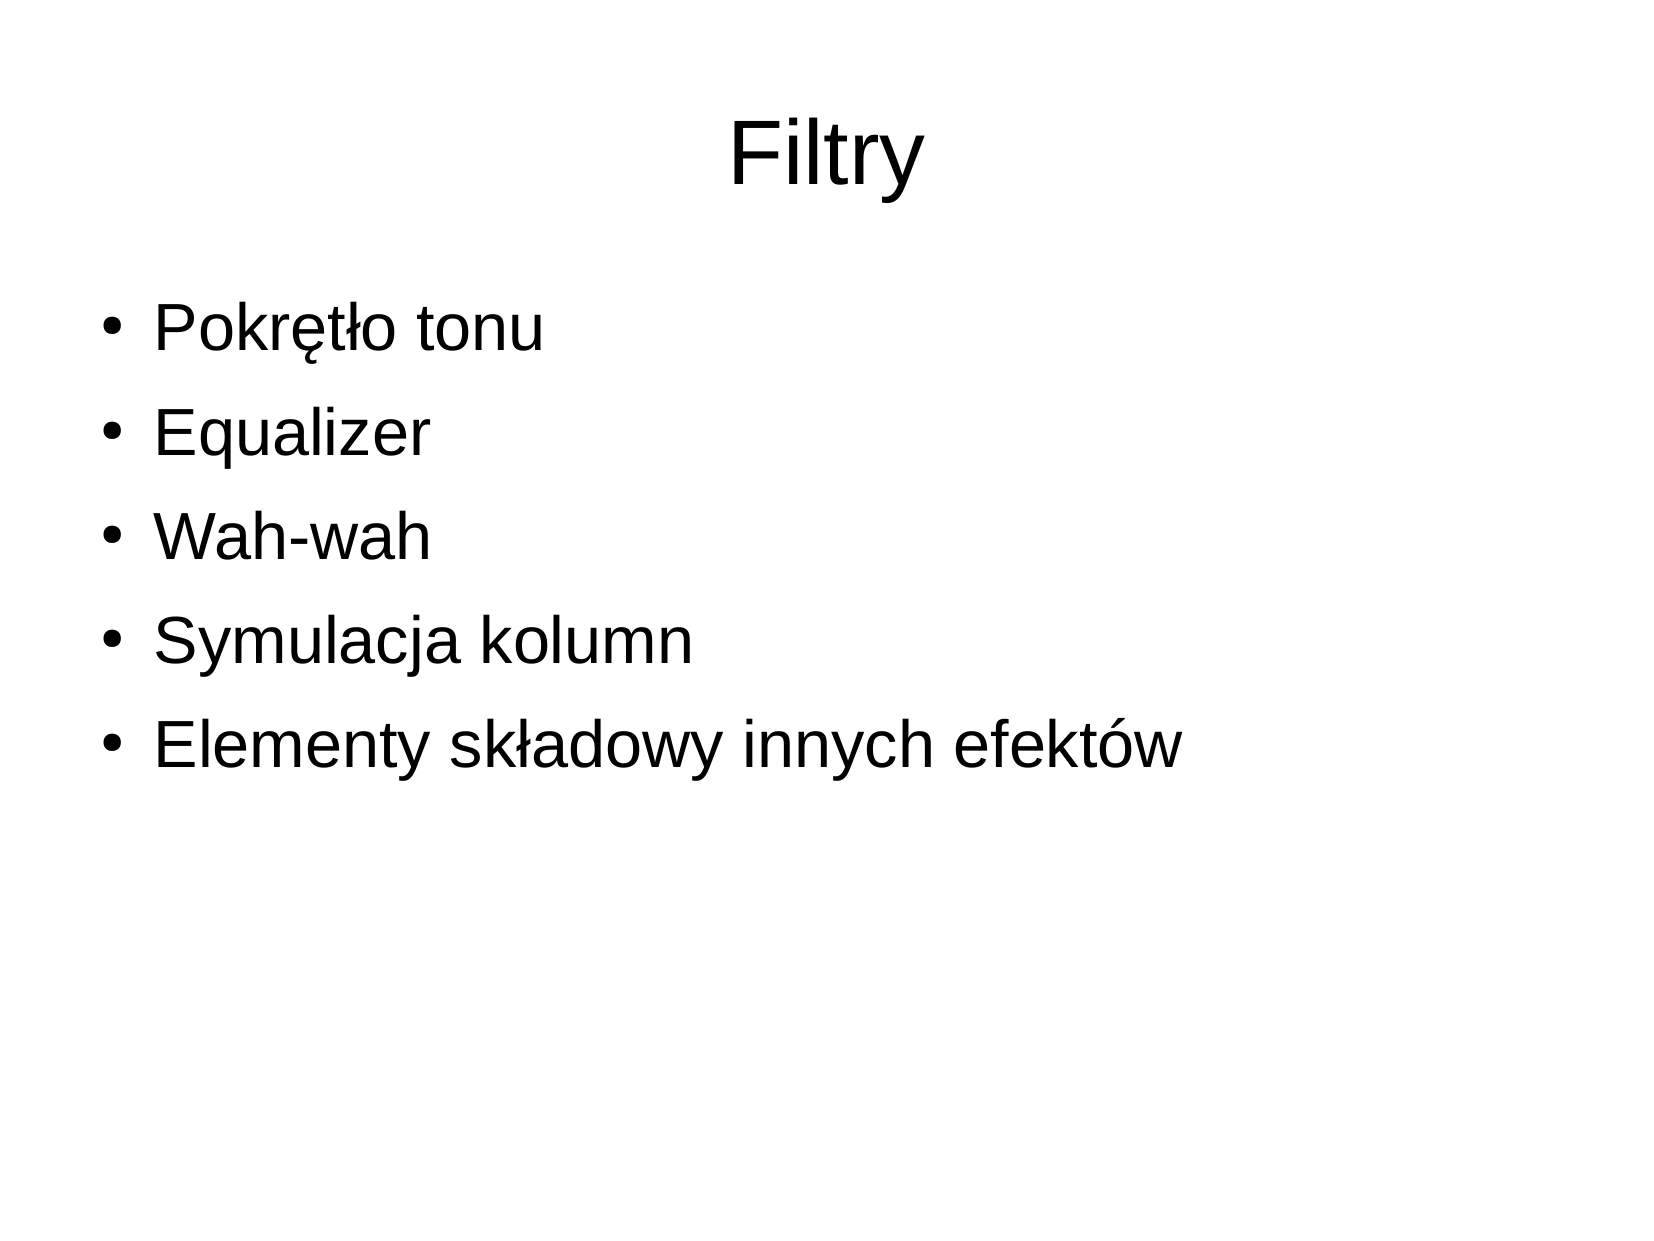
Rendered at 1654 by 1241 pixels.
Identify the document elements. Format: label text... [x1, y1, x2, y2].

title Filtry [82, 49, 1571, 257]
list Pokrętło tonu Equalizer Wah-wah Symulacja kolumn Elementy składowy innych efektów [82, 290, 1571, 1010]
